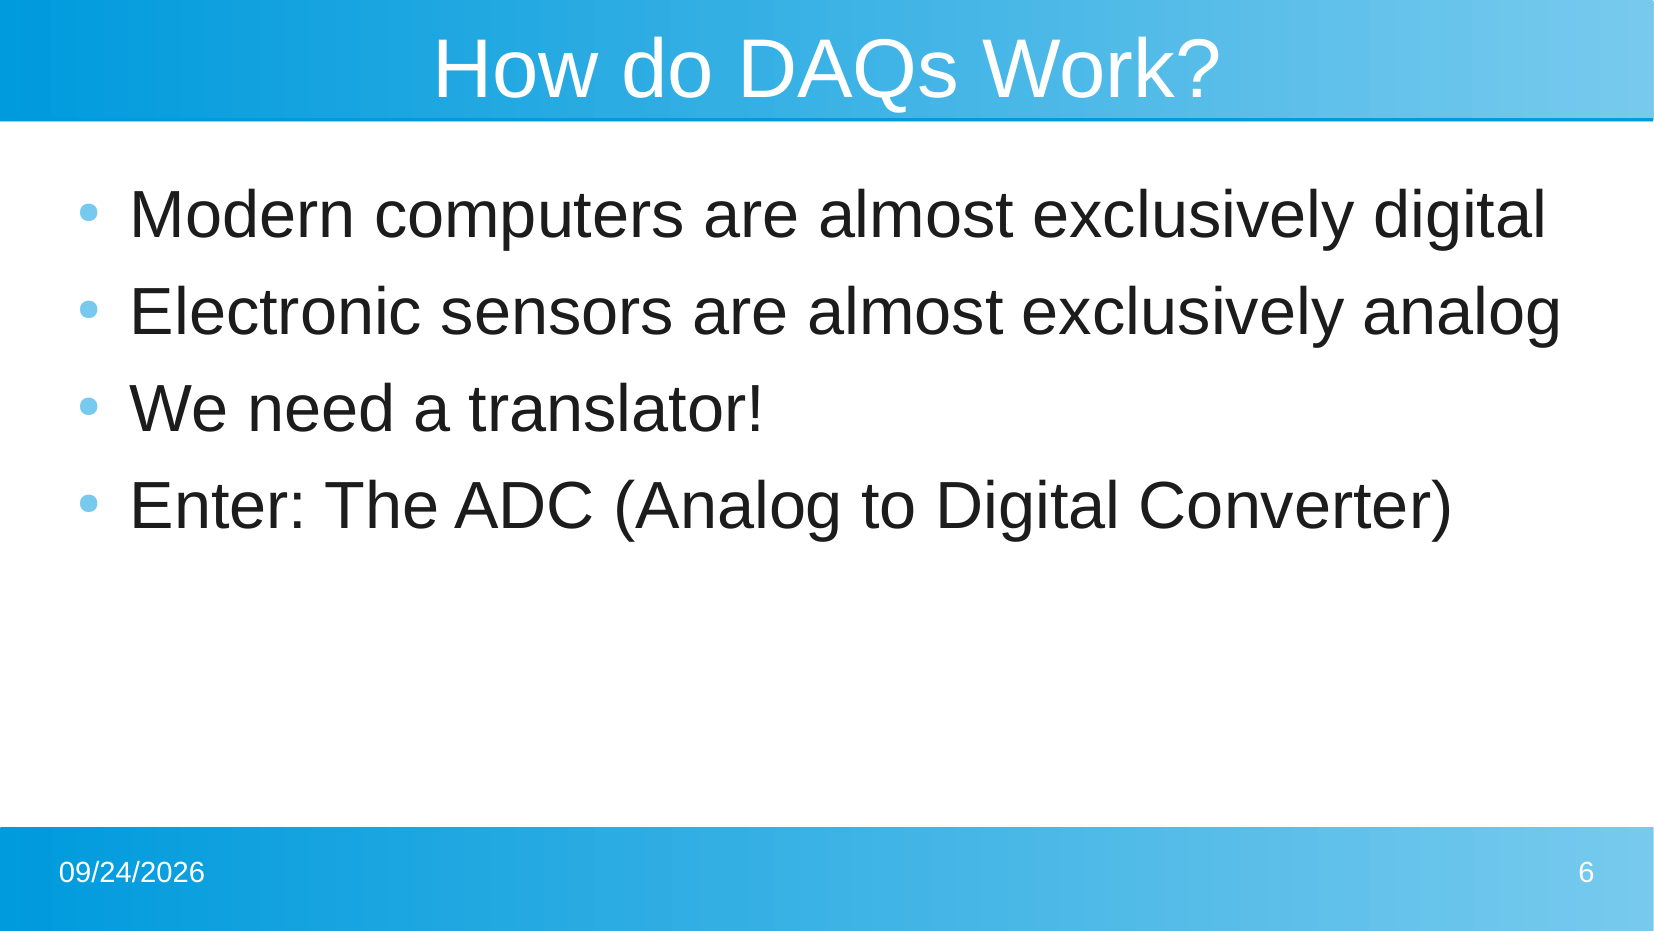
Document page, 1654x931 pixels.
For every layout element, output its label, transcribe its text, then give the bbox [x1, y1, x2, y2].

title How do DAQs Work​? [59, 22, 1595, 116]
list Modern computers are almost exclusively digital Electronic sensors are almost exclusively analog We need a translator! Enter: The ADC (Analog to Digital Converter) [59, 177, 1595, 768]
